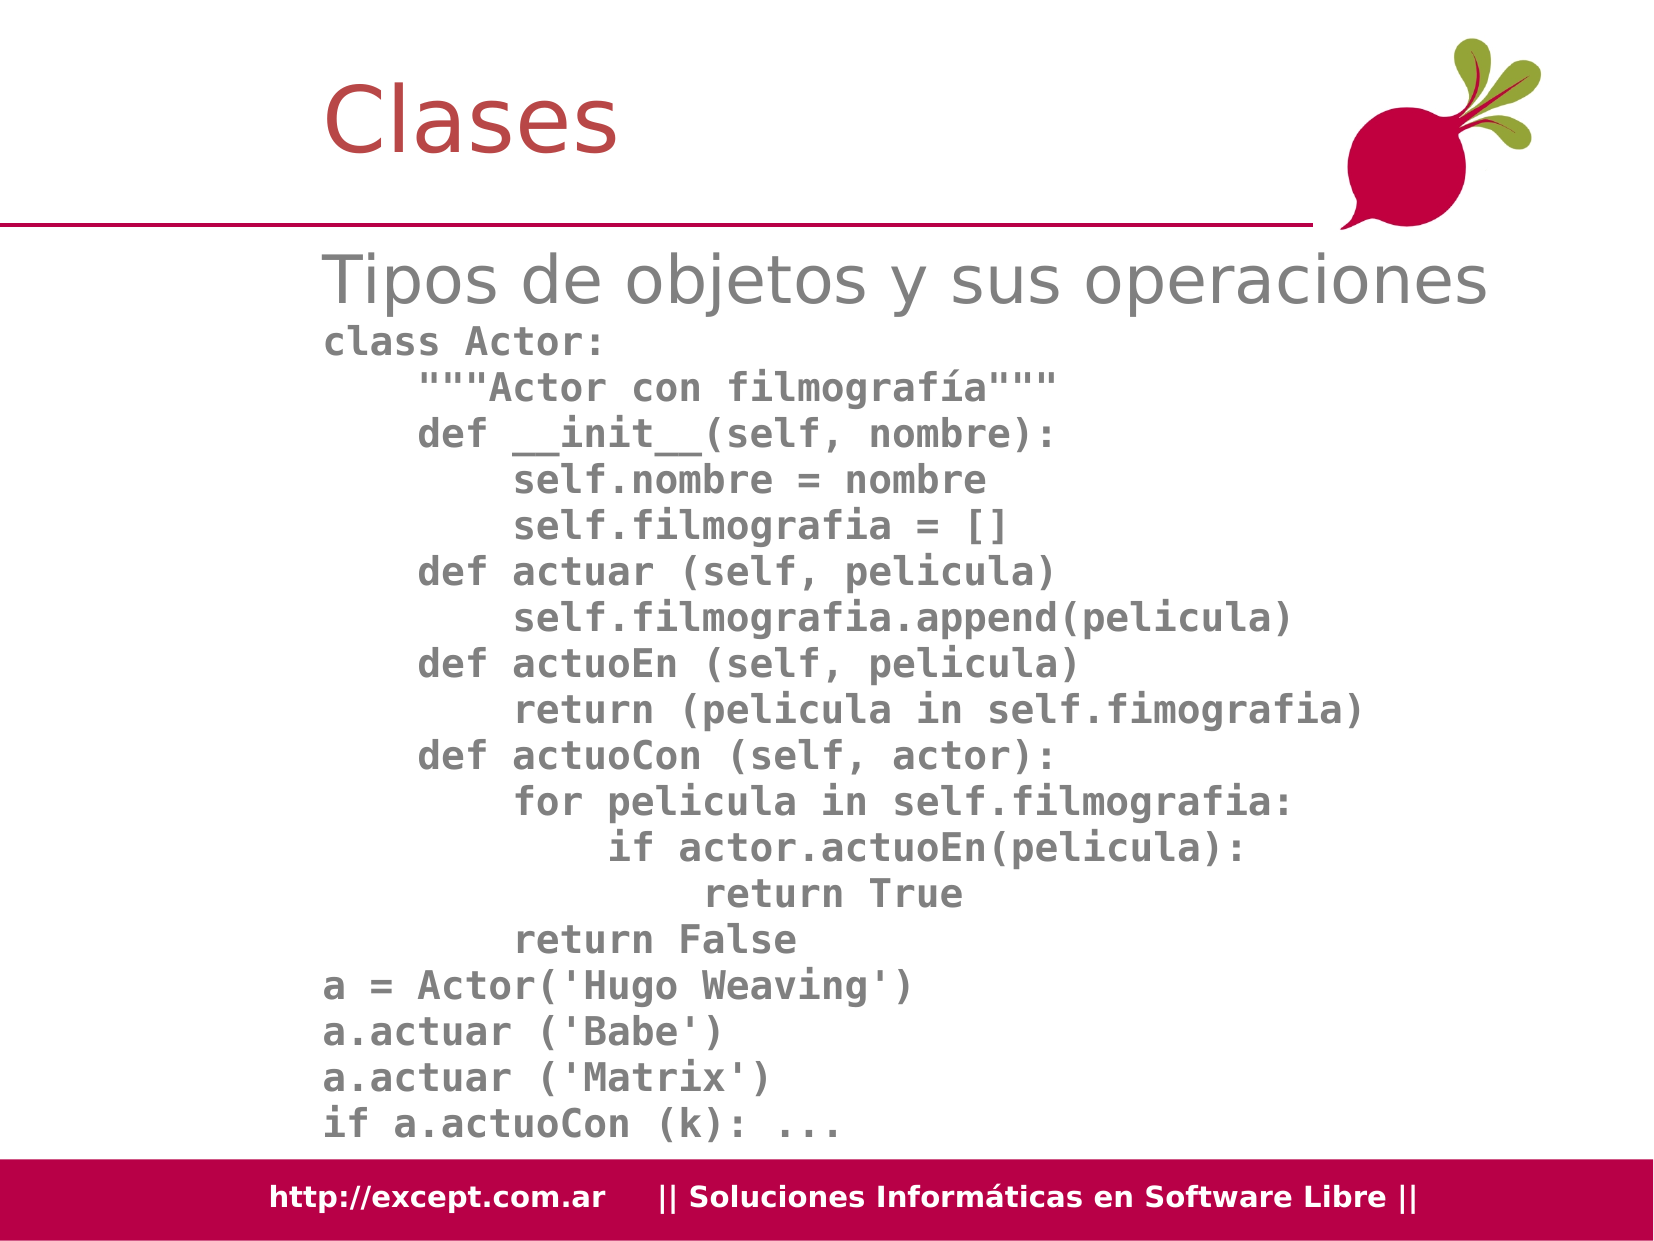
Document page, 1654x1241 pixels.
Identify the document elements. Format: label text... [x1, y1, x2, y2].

picture [1330, 23, 1556, 65]
picture [1330, 177, 1556, 237]
title Clases [322, 65, 1565, 177]
list Tipos de objetos y sus operaciones class Actor: """Actor con filmografía""" def __init__(self, nombre): self.nombre = nombre self.filmografia = [] def actuar (self, pelicula) self.filmografia.append(pelicula) def actuoEn (self, pelicula) return (pelicula in self.fimografia) def actuoCon (self, actor): for pelicula in self.filmografia: if actor.actuoEn(pelicula): return True return False a = Actor('Hugo Weaving') a.actuar ('Babe') a.actuar ('Matrix') if a.actuoCon (k): ... [322, 241, 1565, 1241]
